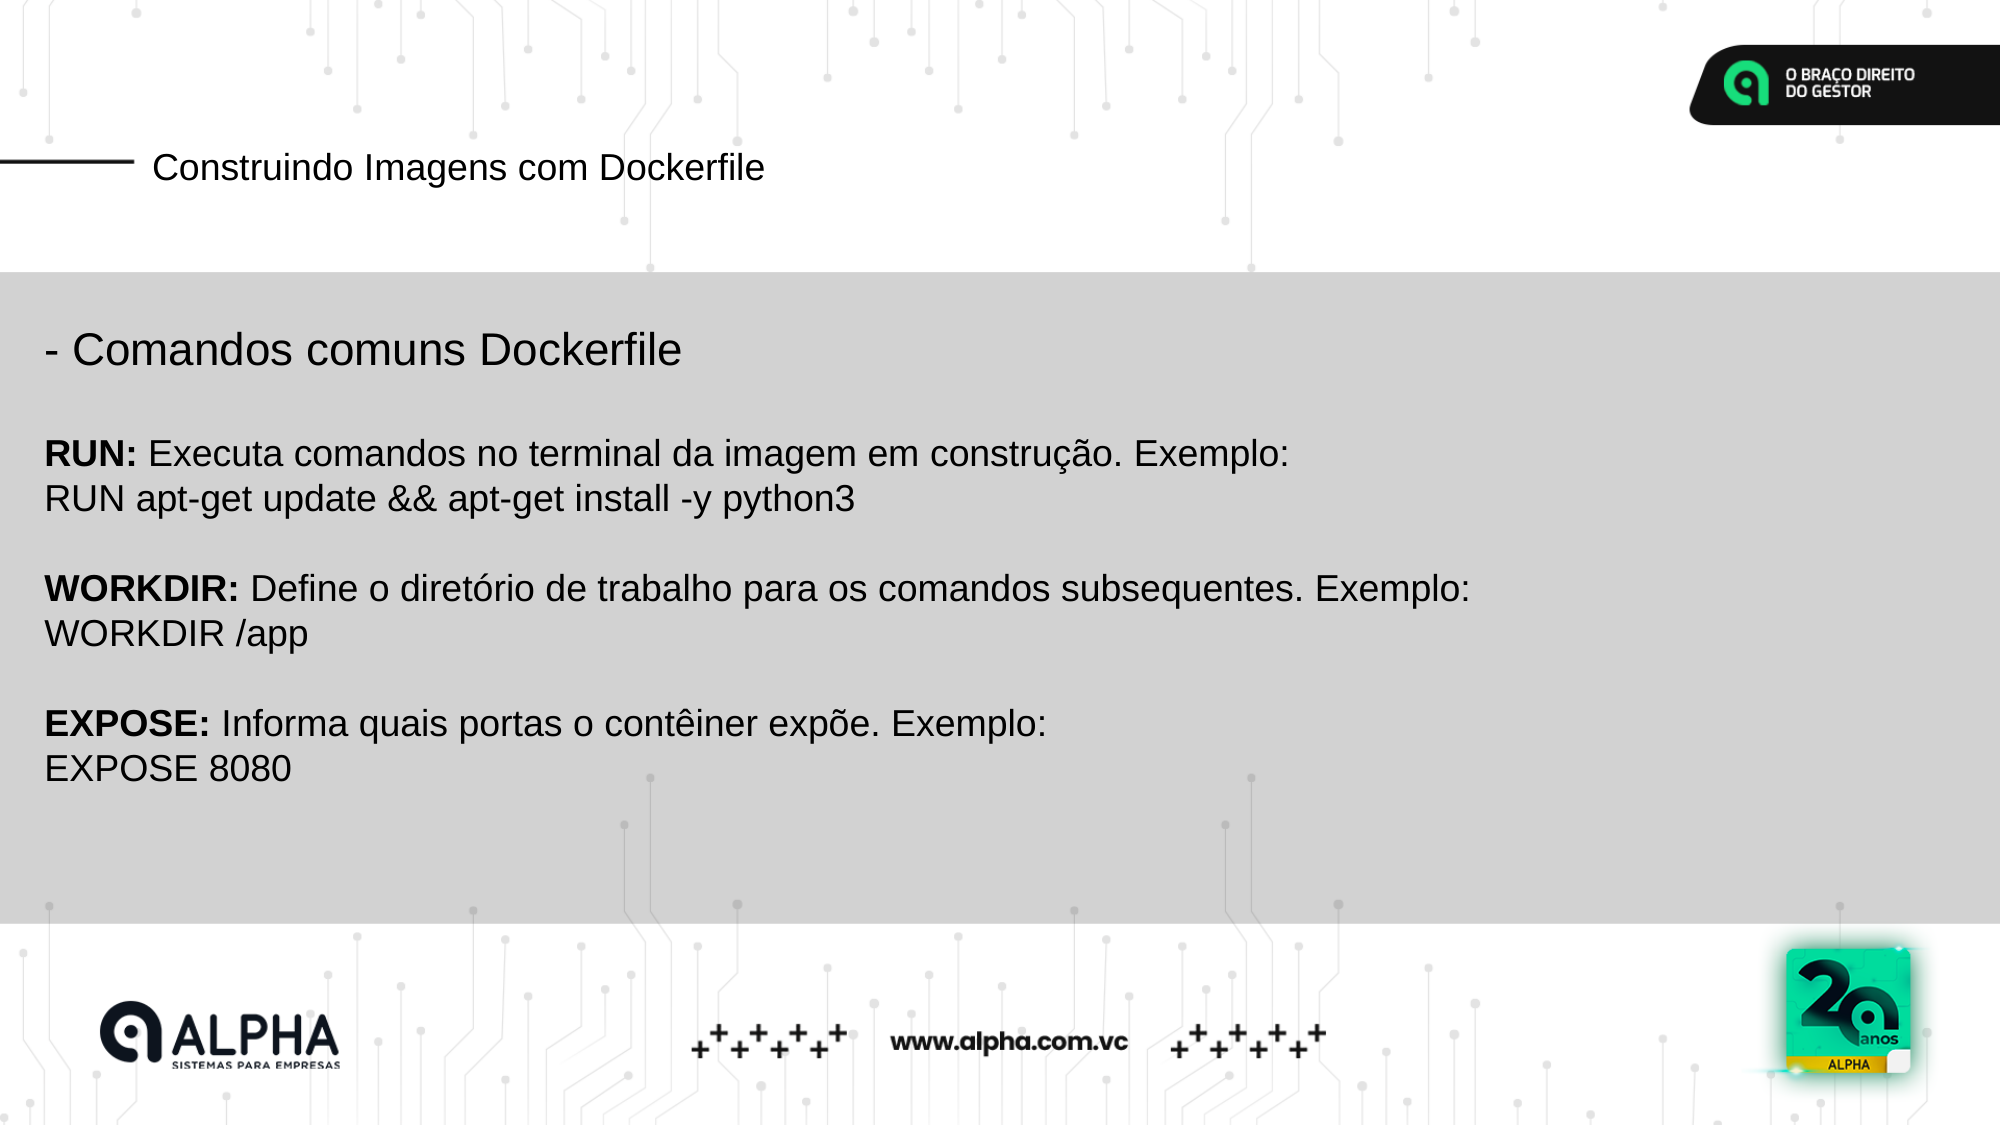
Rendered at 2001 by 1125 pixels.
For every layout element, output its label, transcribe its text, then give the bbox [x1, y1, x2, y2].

text_box - Comandos comuns Dockerfile RUN: Executa comandos no terminal da imagem em construção. Exemplo: RUN apt-get update && apt-get install -y python3 WORKDIR: Define o diretório de trabalho para os comandos subsequentes. Exemplo: WORKDIR /app EXPOSE: Informa quais portas o contêiner expõe. Exemplo: EXPOSE 8080 [29, 311, 1969, 532]
picture [0, 0, 2000, 1125]
text_box Construindo Imagens com Dockerfile [137, 59, 1862, 277]
